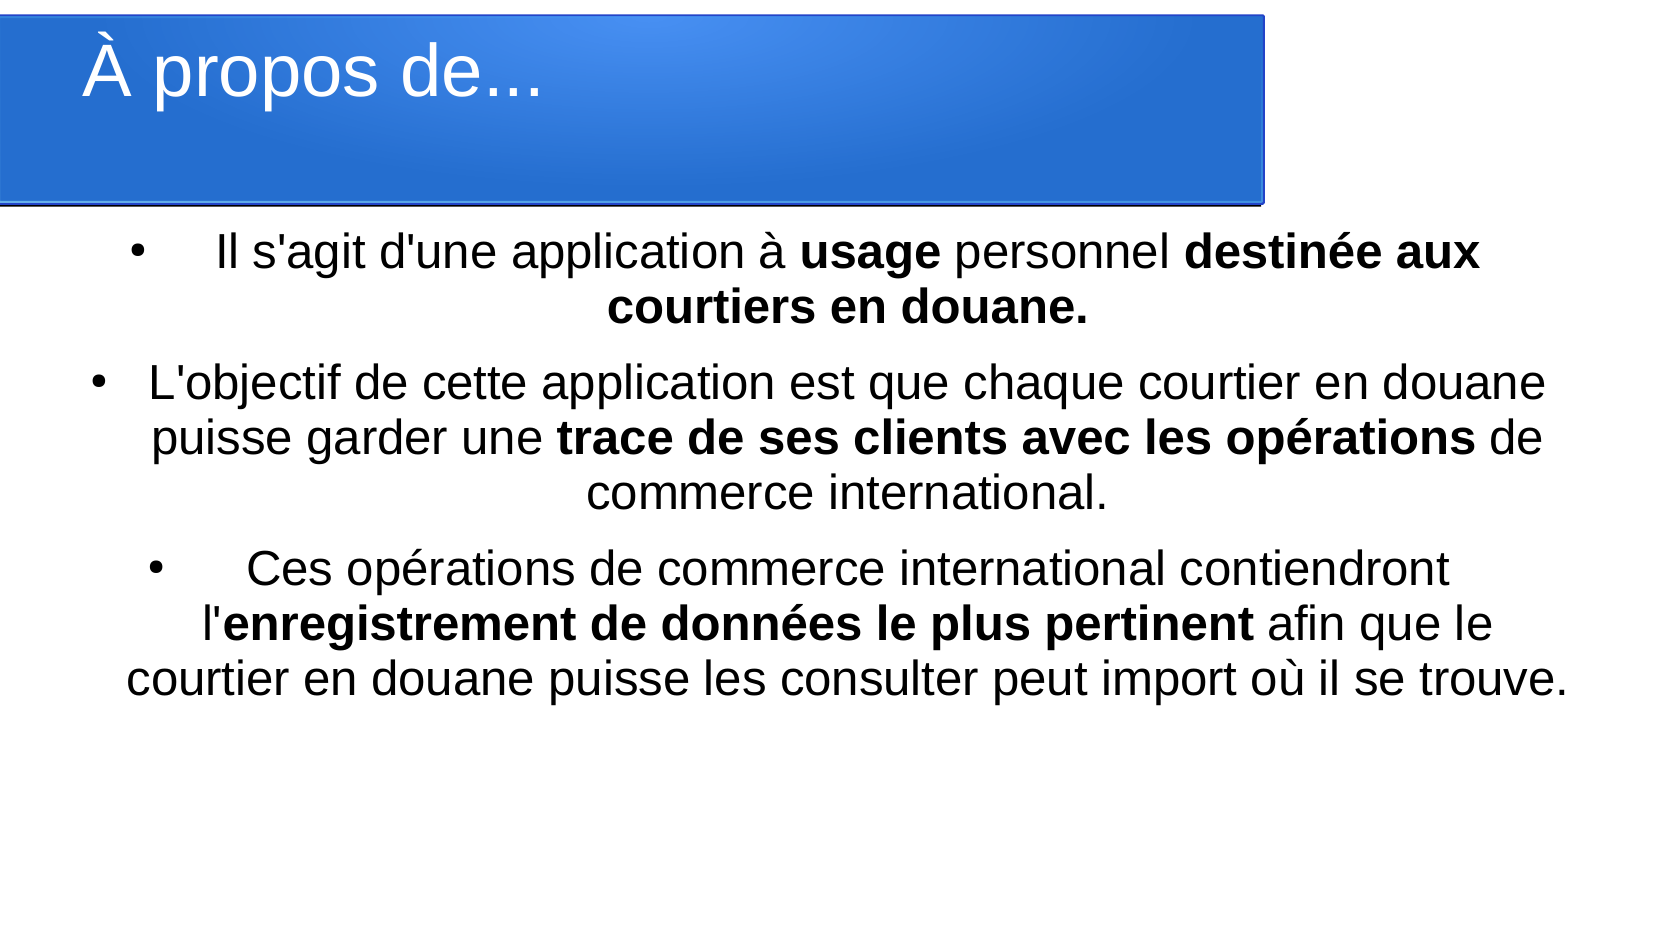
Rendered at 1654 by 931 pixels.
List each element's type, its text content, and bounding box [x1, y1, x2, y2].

list Il s'agit d'une application à usage personnel destinée aux courtiers en douane. L'objectif de cette application est que chaque courtier en douane puisse garder une trace de ses clients avec les opérations de commerce international. Ces opérations de commerce international contiendront l'enregistrement de données le plus pertinent afin que le courtier en douane puisse les consulter peut import où il se trouve. [82, 224, 1571, 764]
title À propos de... [82, 29, 1235, 196]
